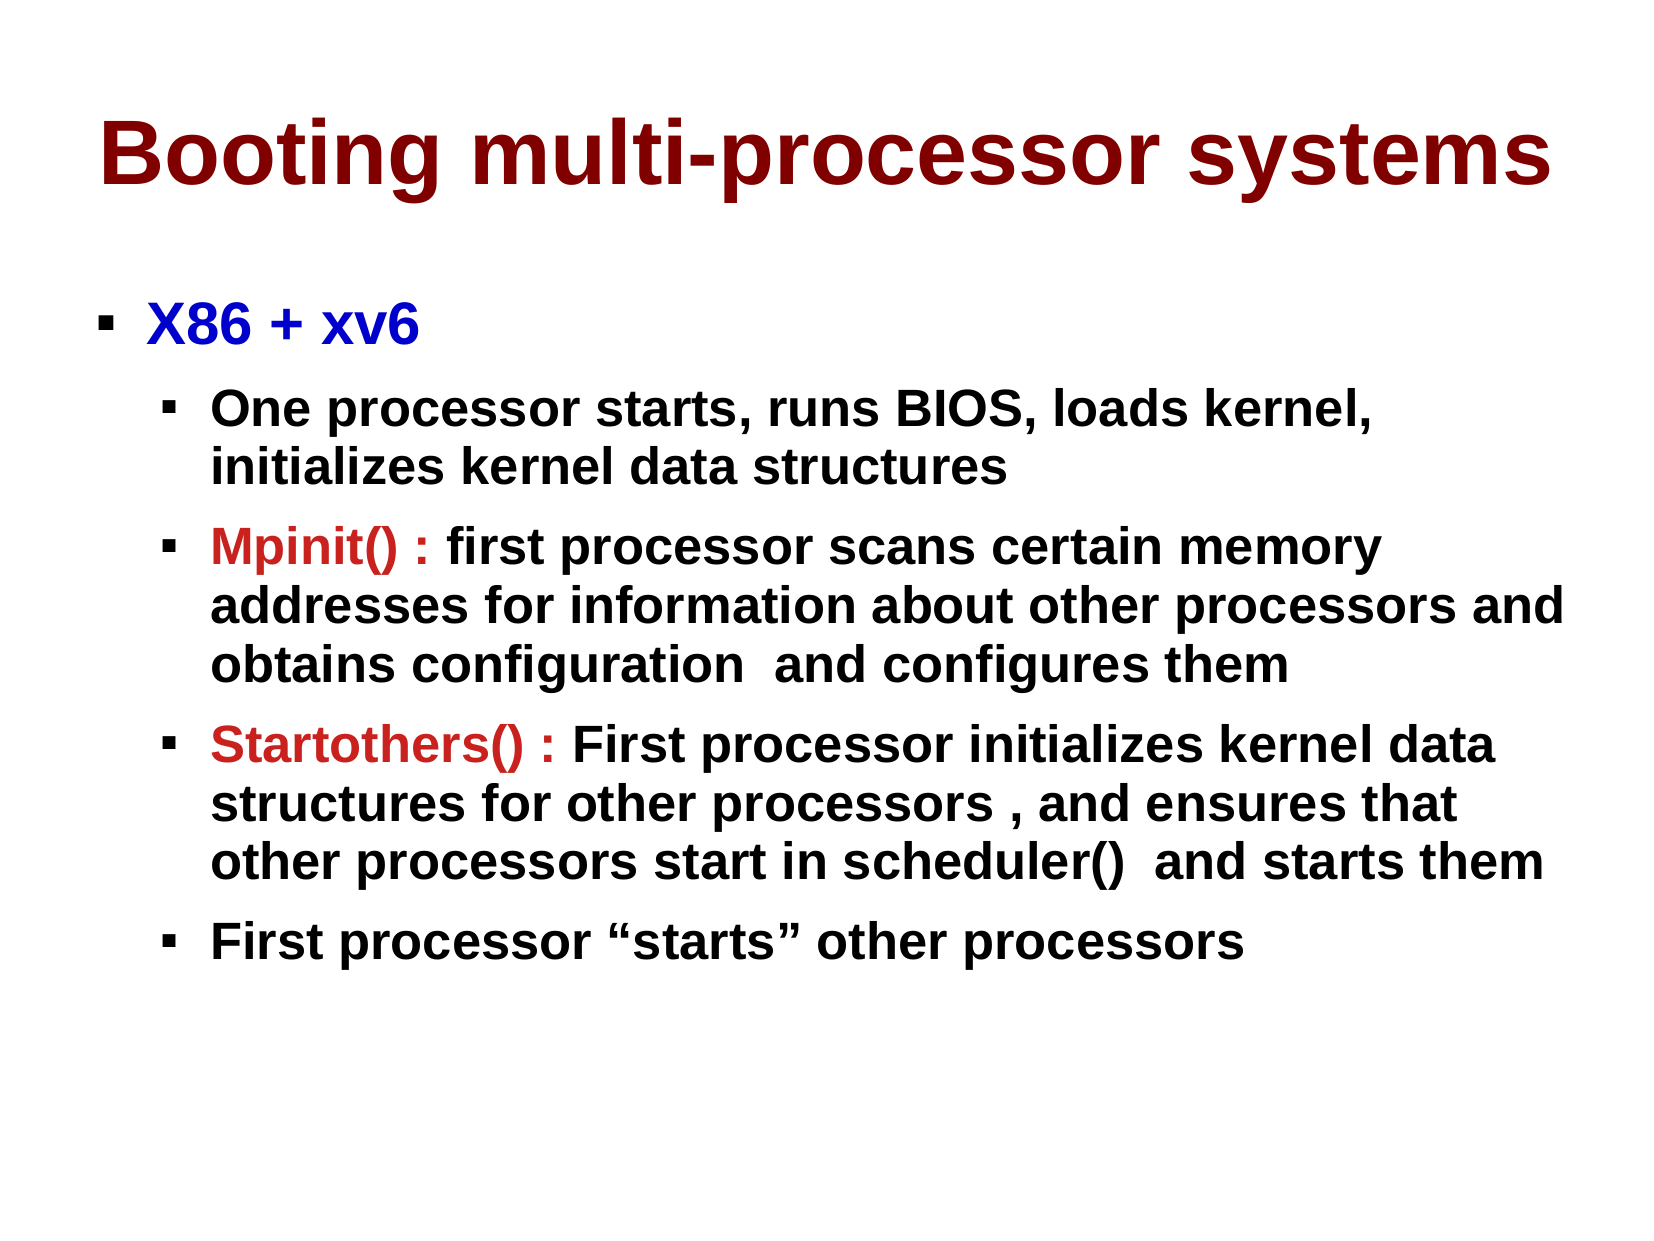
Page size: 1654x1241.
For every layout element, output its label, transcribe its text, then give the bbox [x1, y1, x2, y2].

title Booting multi-processor systems [82, 49, 1571, 257]
list X86 + xv6 One processor starts, runs BIOS, loads kernel, initializes kernel data structures Mpinit() : first processor scans certain memory addresses for information about other processors and obtains configuration and configures them Startothers() : First processor initializes kernel data structures for other processors , and ensures that other processors start in scheduler() and starts them First processor “starts” other processors [82, 290, 1571, 1010]
